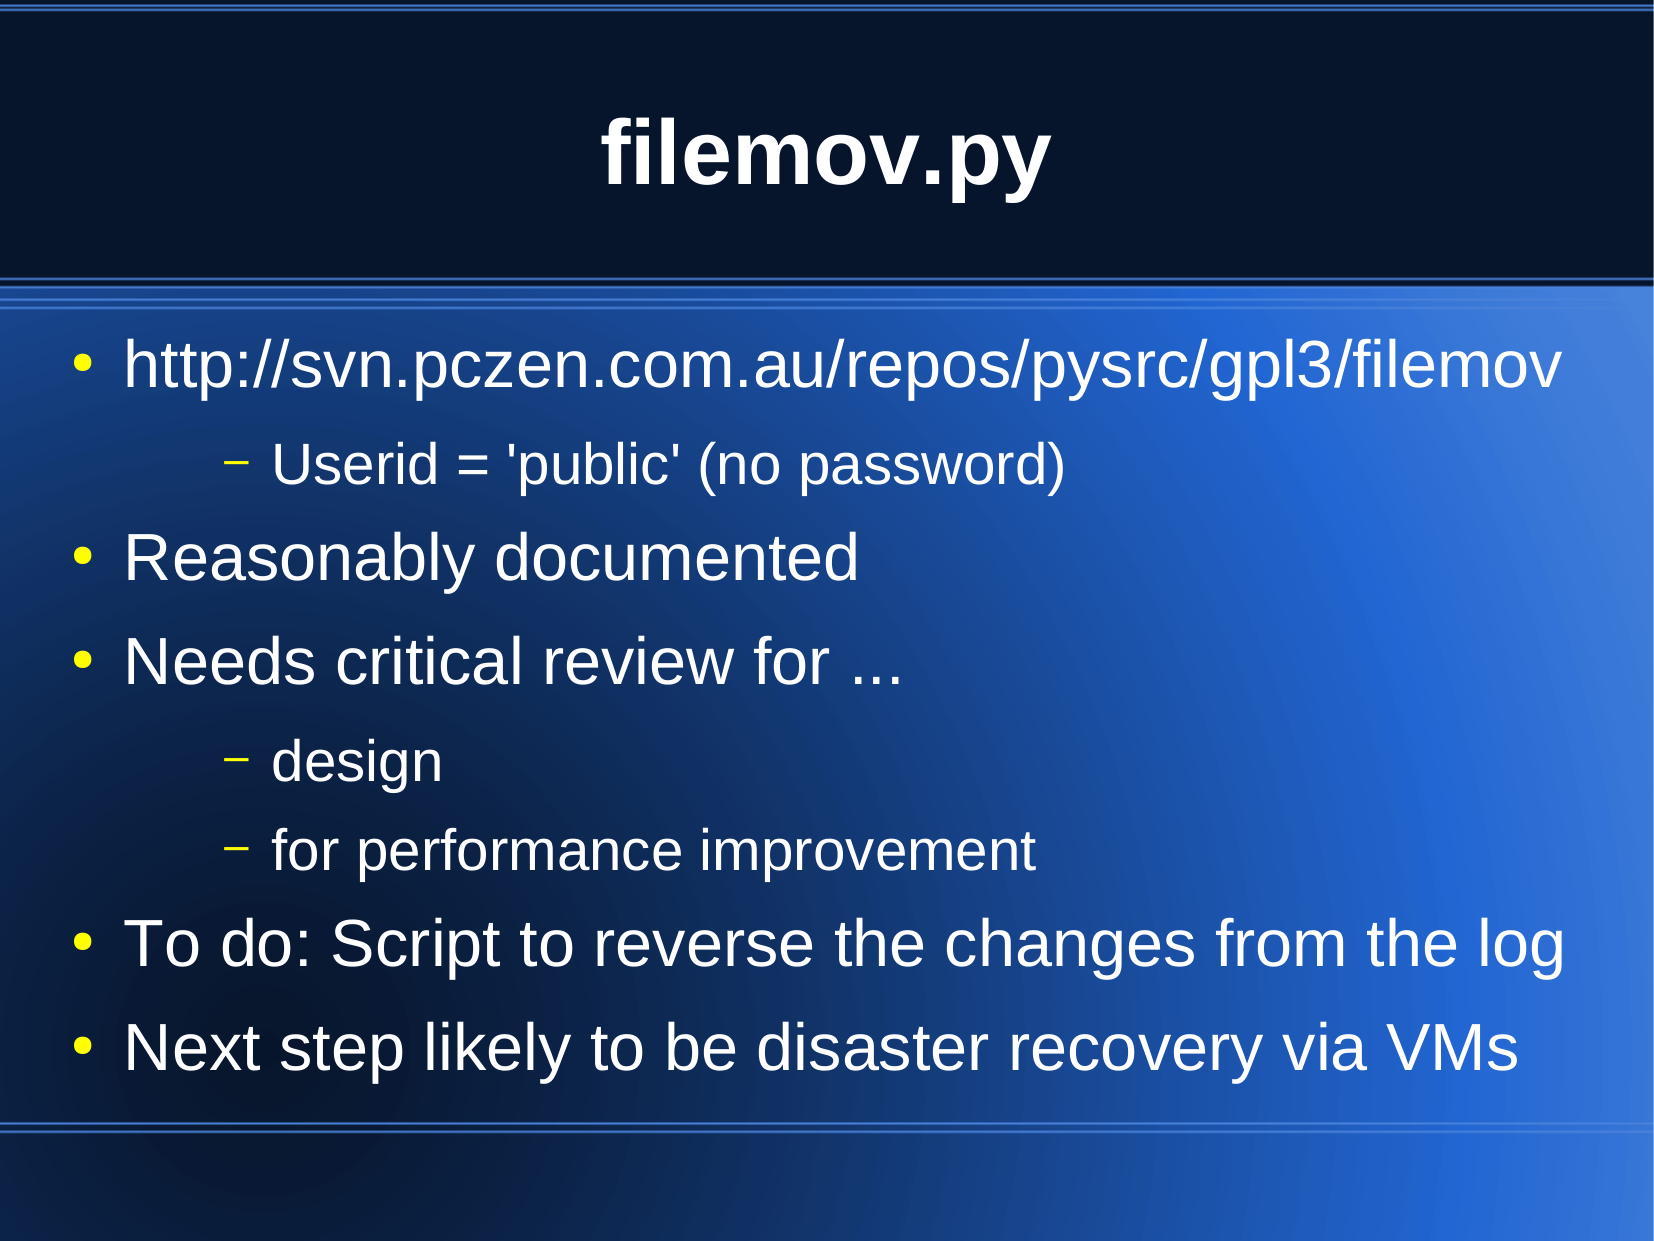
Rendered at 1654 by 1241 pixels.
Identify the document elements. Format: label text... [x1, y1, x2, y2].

picture [0, 0, 1654, 1241]
title filemov.py [82, 56, 1571, 250]
list http://svn.pczen.com.au/repos/pysrc/gpl3/filemov Userid = 'public' (no password) Reasonably documented Needs critical review for ... design for performance improvement To do: Script to reverse the changes from the log Next step likely to be disaster recovery via VMs [35, 327, 1607, 1206]
